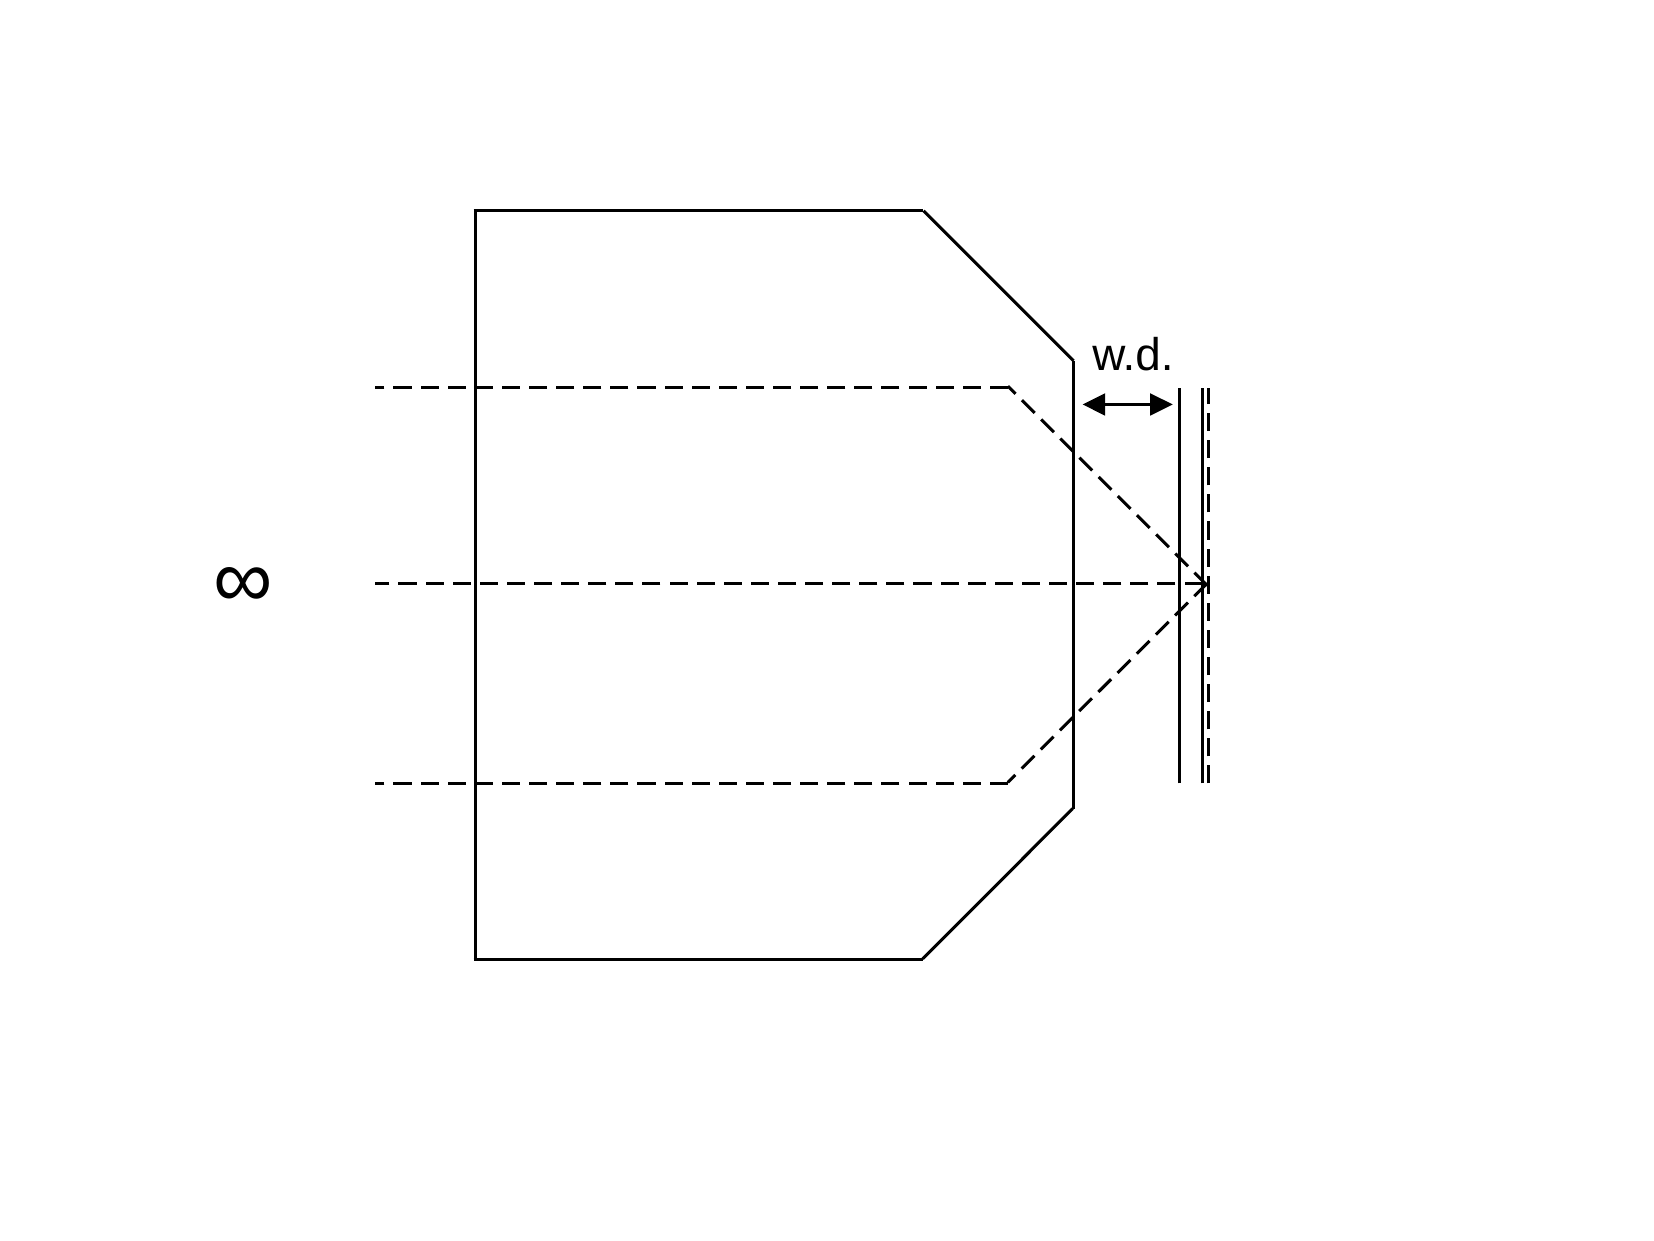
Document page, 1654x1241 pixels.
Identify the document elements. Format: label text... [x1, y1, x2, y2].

text_box w.d. [1076, 321, 1190, 397]
text_box ∞ [168, 525, 319, 643]
